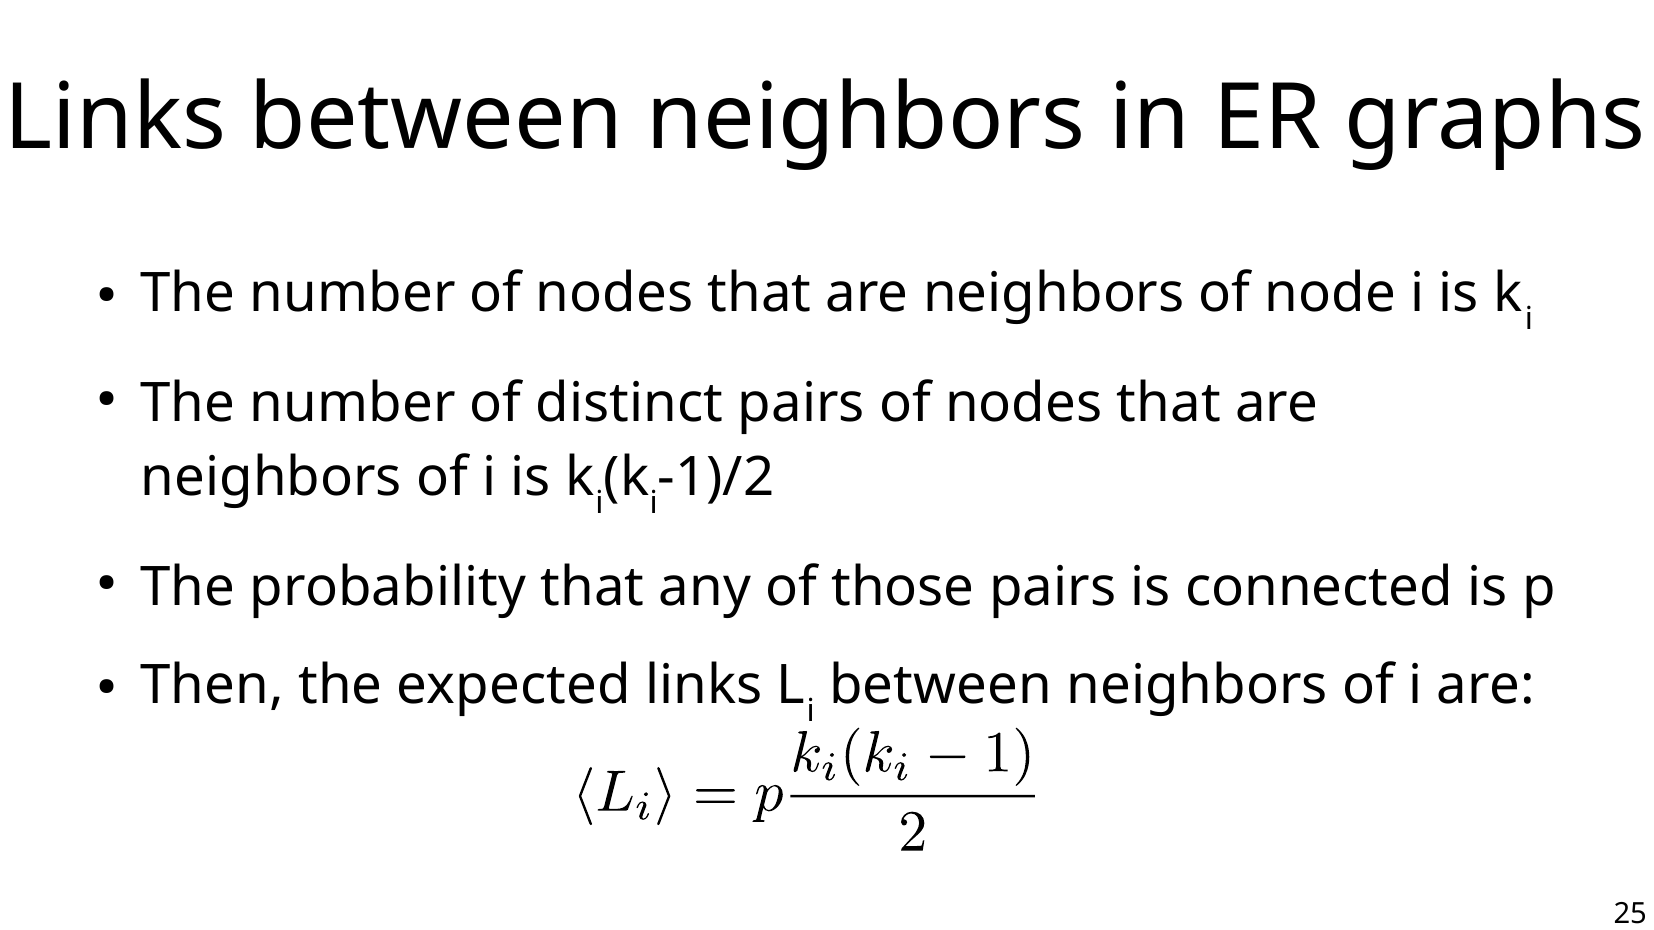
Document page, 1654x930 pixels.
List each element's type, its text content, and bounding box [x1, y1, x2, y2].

title Links between neighbors in ER graphs [0, 1, 1653, 226]
list The number of nodes that are neighbors of node i is ki The number of distinct pairs of nodes that are neighbors of i is ki(ki-1)/2 The probability that any of those pairs is connected is p Then, the expected links Li between neighbors of i are: [82, 252, 1571, 793]
text_box [572, 727, 1036, 851]
